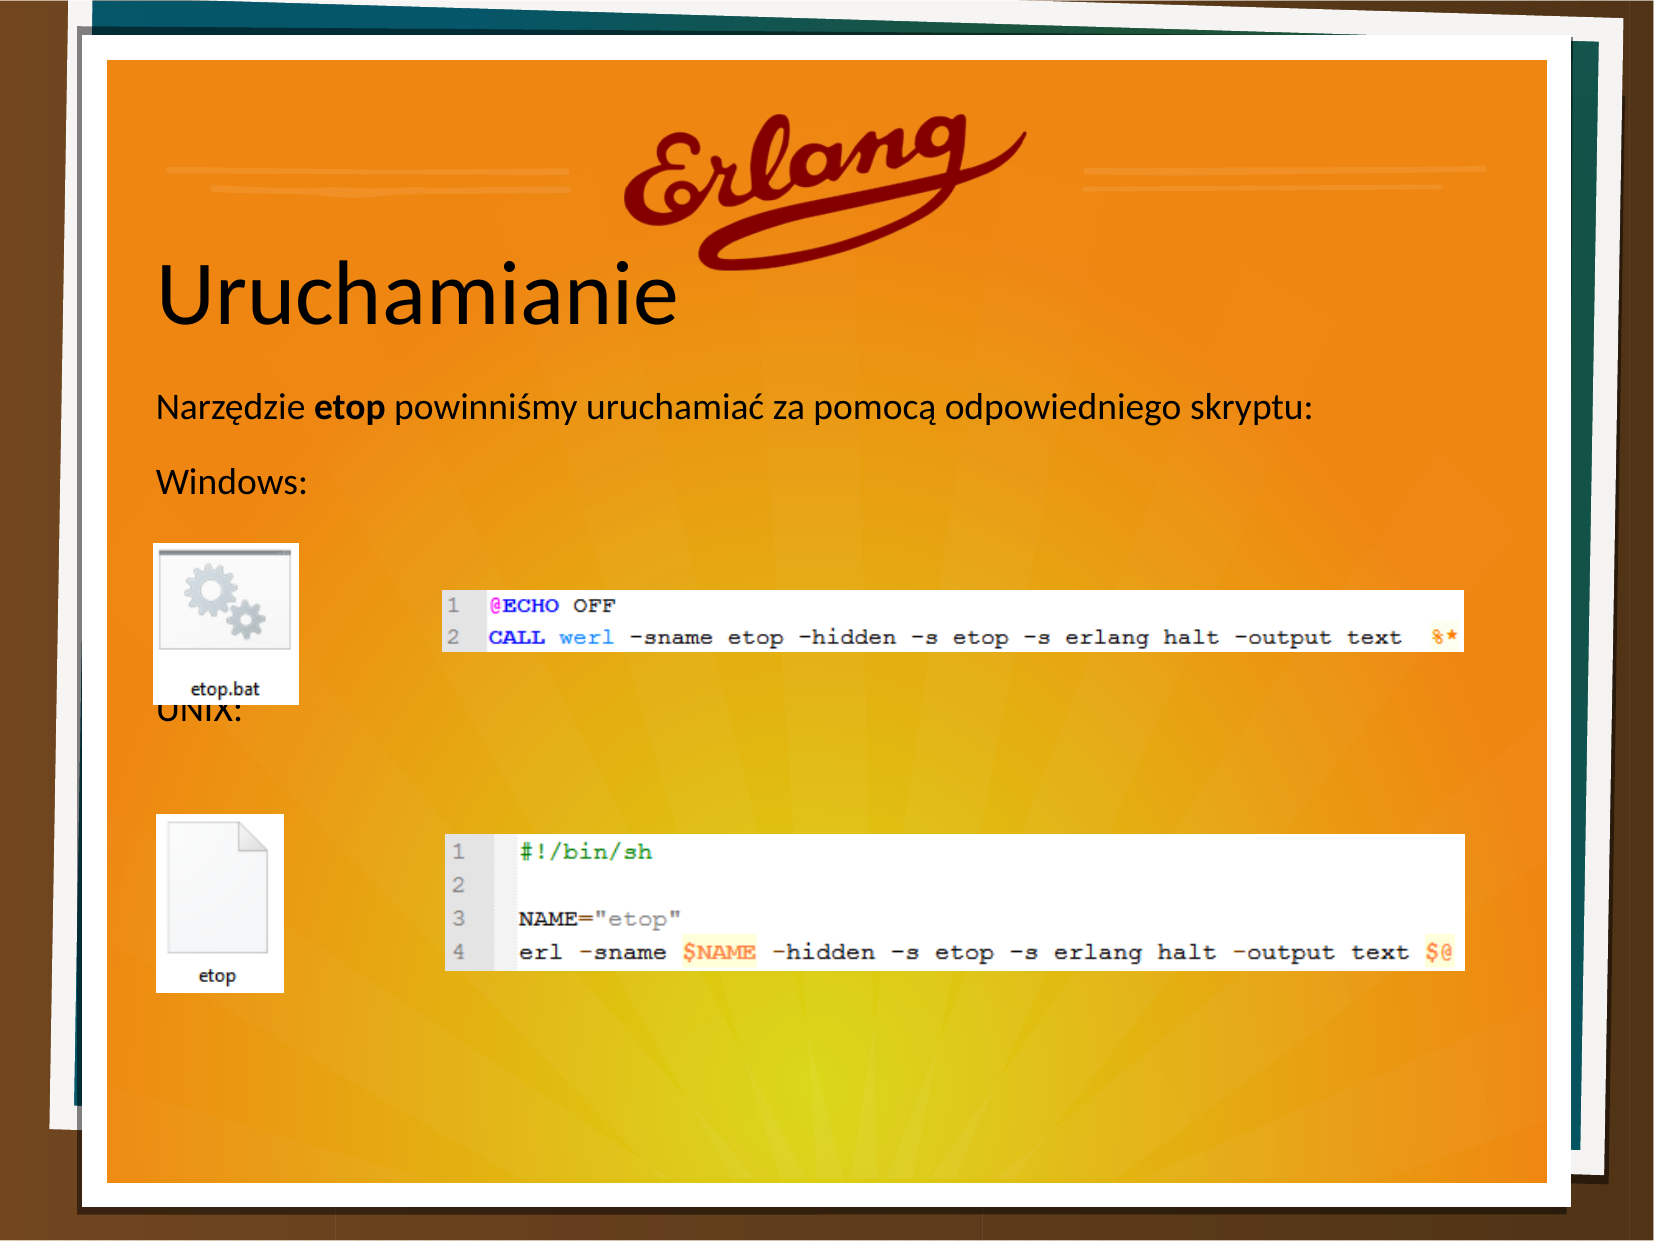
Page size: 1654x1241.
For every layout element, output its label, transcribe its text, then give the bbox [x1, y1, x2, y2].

picture [442, 590, 1464, 652]
text_box Uruchamianie [141, 248, 827, 378]
picture [153, 543, 299, 705]
text_box Narzędzie etop powinniśmy uruchamiać za pomocą odpowiedniego skryptu: Windows: UNIX: [141, 383, 1464, 811]
picture [623, 113, 1028, 272]
picture [156, 814, 284, 993]
picture [445, 834, 1465, 971]
